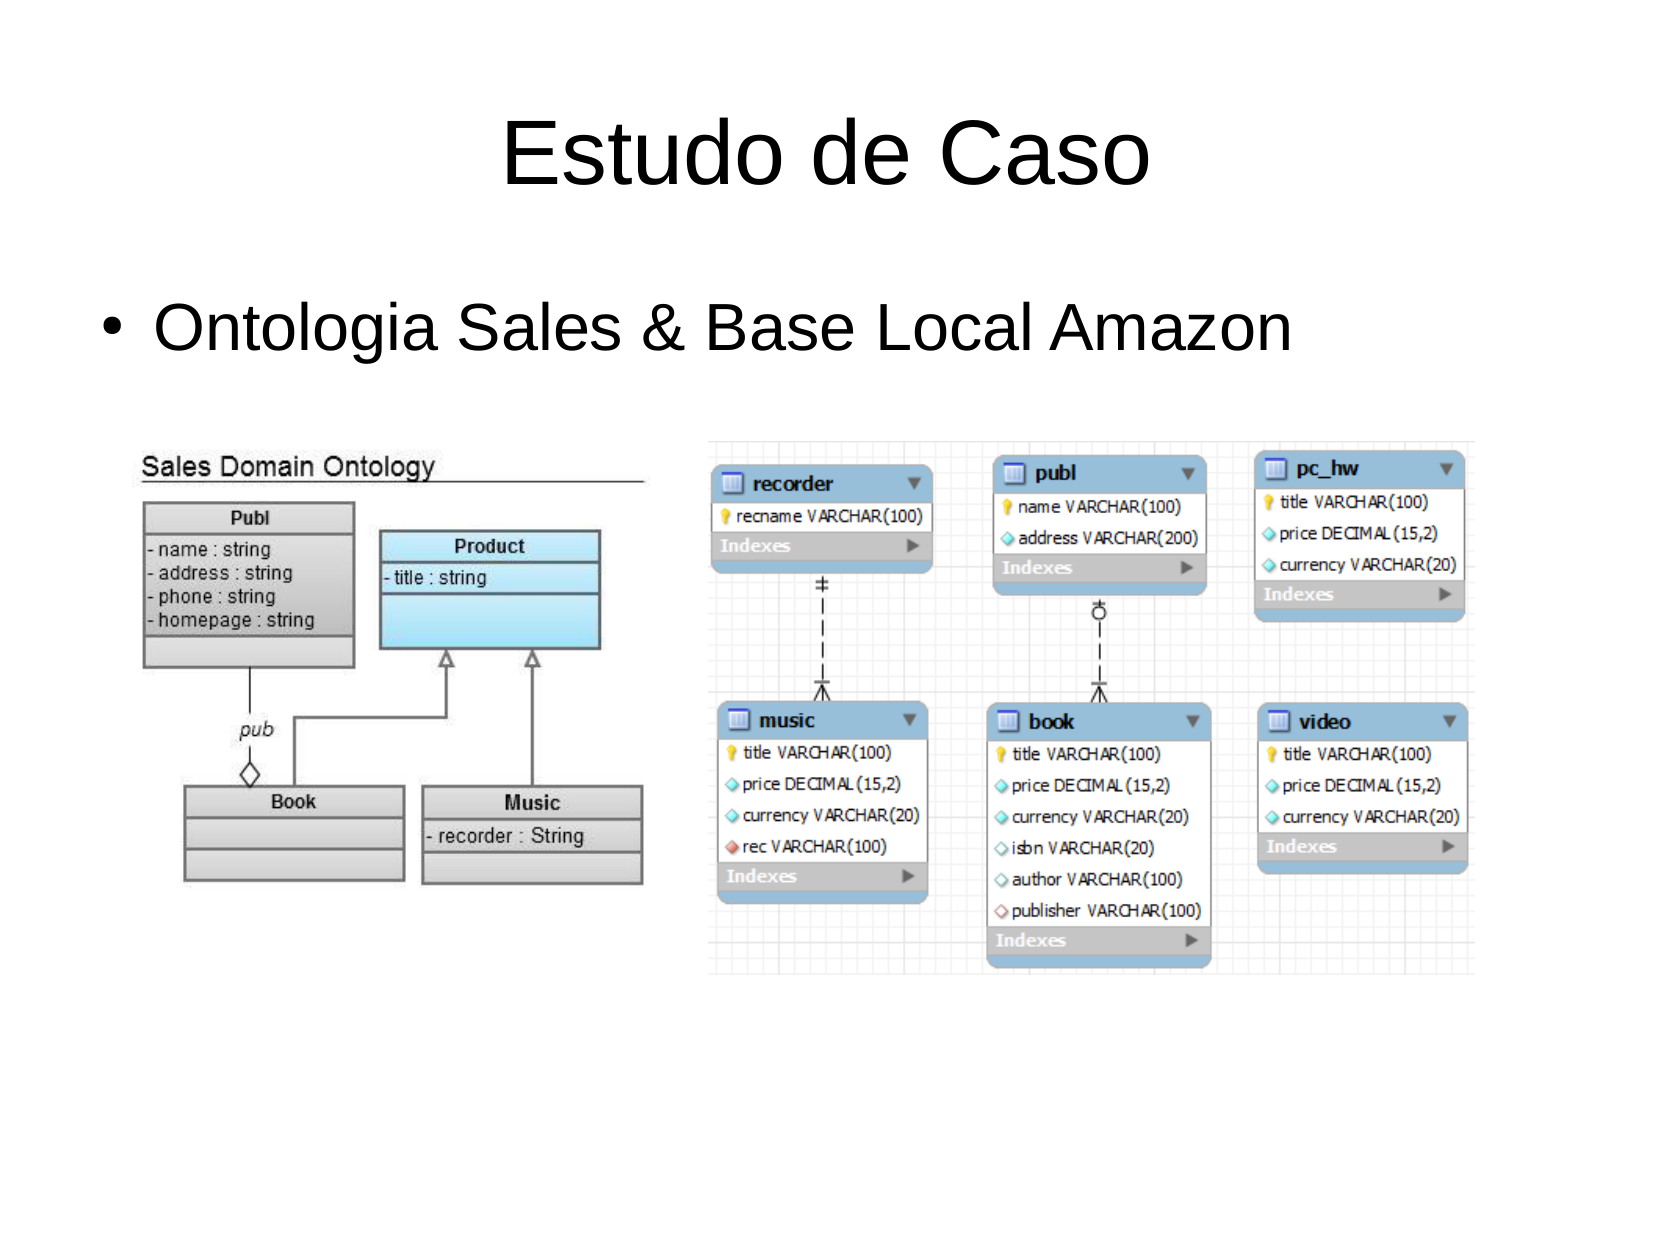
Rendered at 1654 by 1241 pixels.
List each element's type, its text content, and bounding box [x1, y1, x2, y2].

list Ontologia Sales & Base Local Amazon [82, 290, 1571, 1109]
picture [708, 441, 1475, 975]
title Estudo de Caso [82, 49, 1571, 257]
picture [132, 442, 650, 912]
